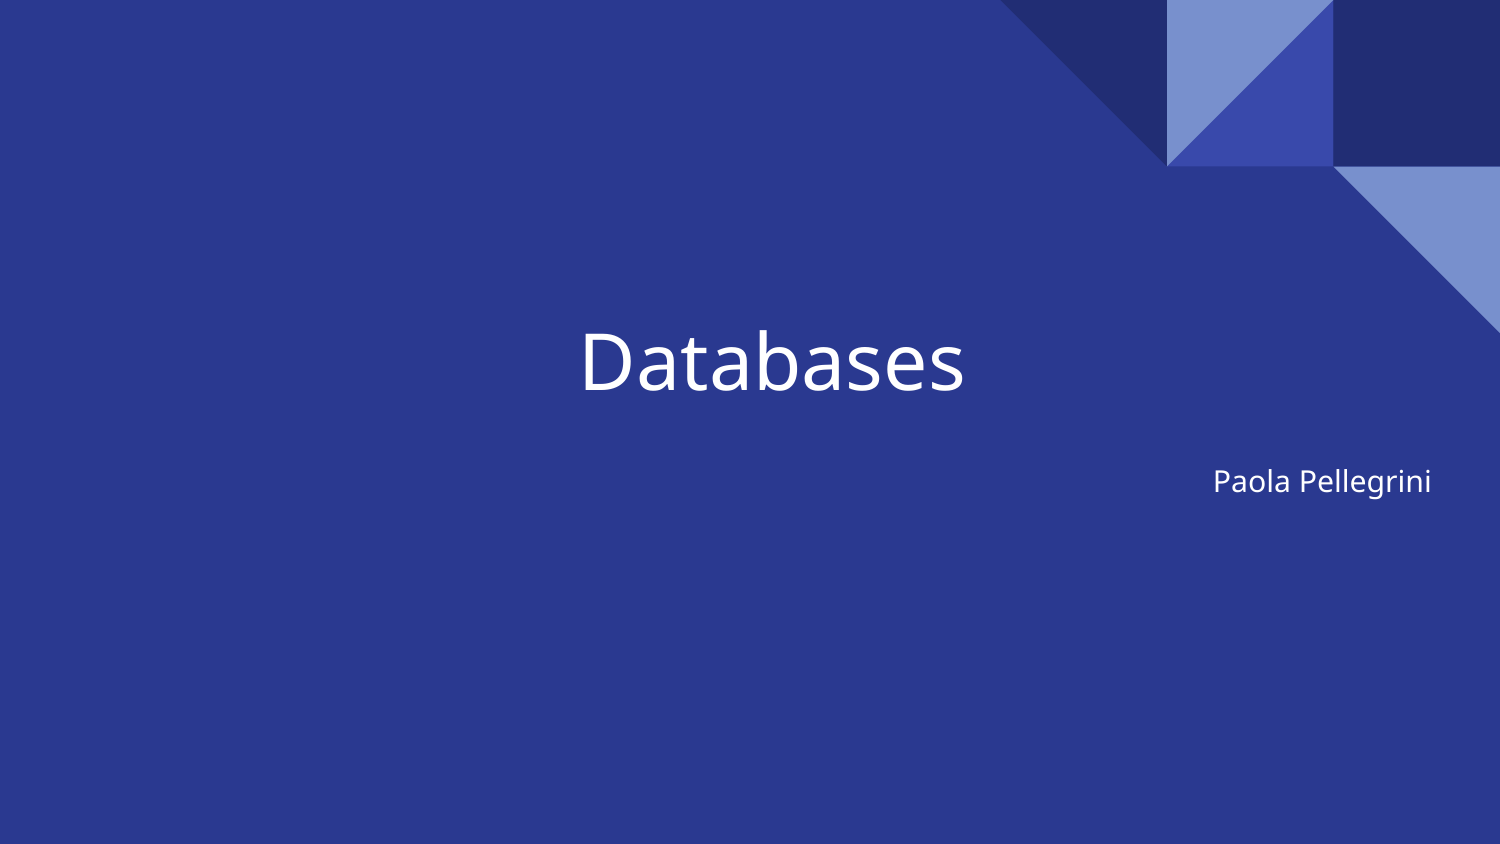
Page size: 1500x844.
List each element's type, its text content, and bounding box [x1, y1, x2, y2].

title Databases [98, 291, 1447, 429]
subtitle Paola Pellegrini [98, 445, 1447, 517]
